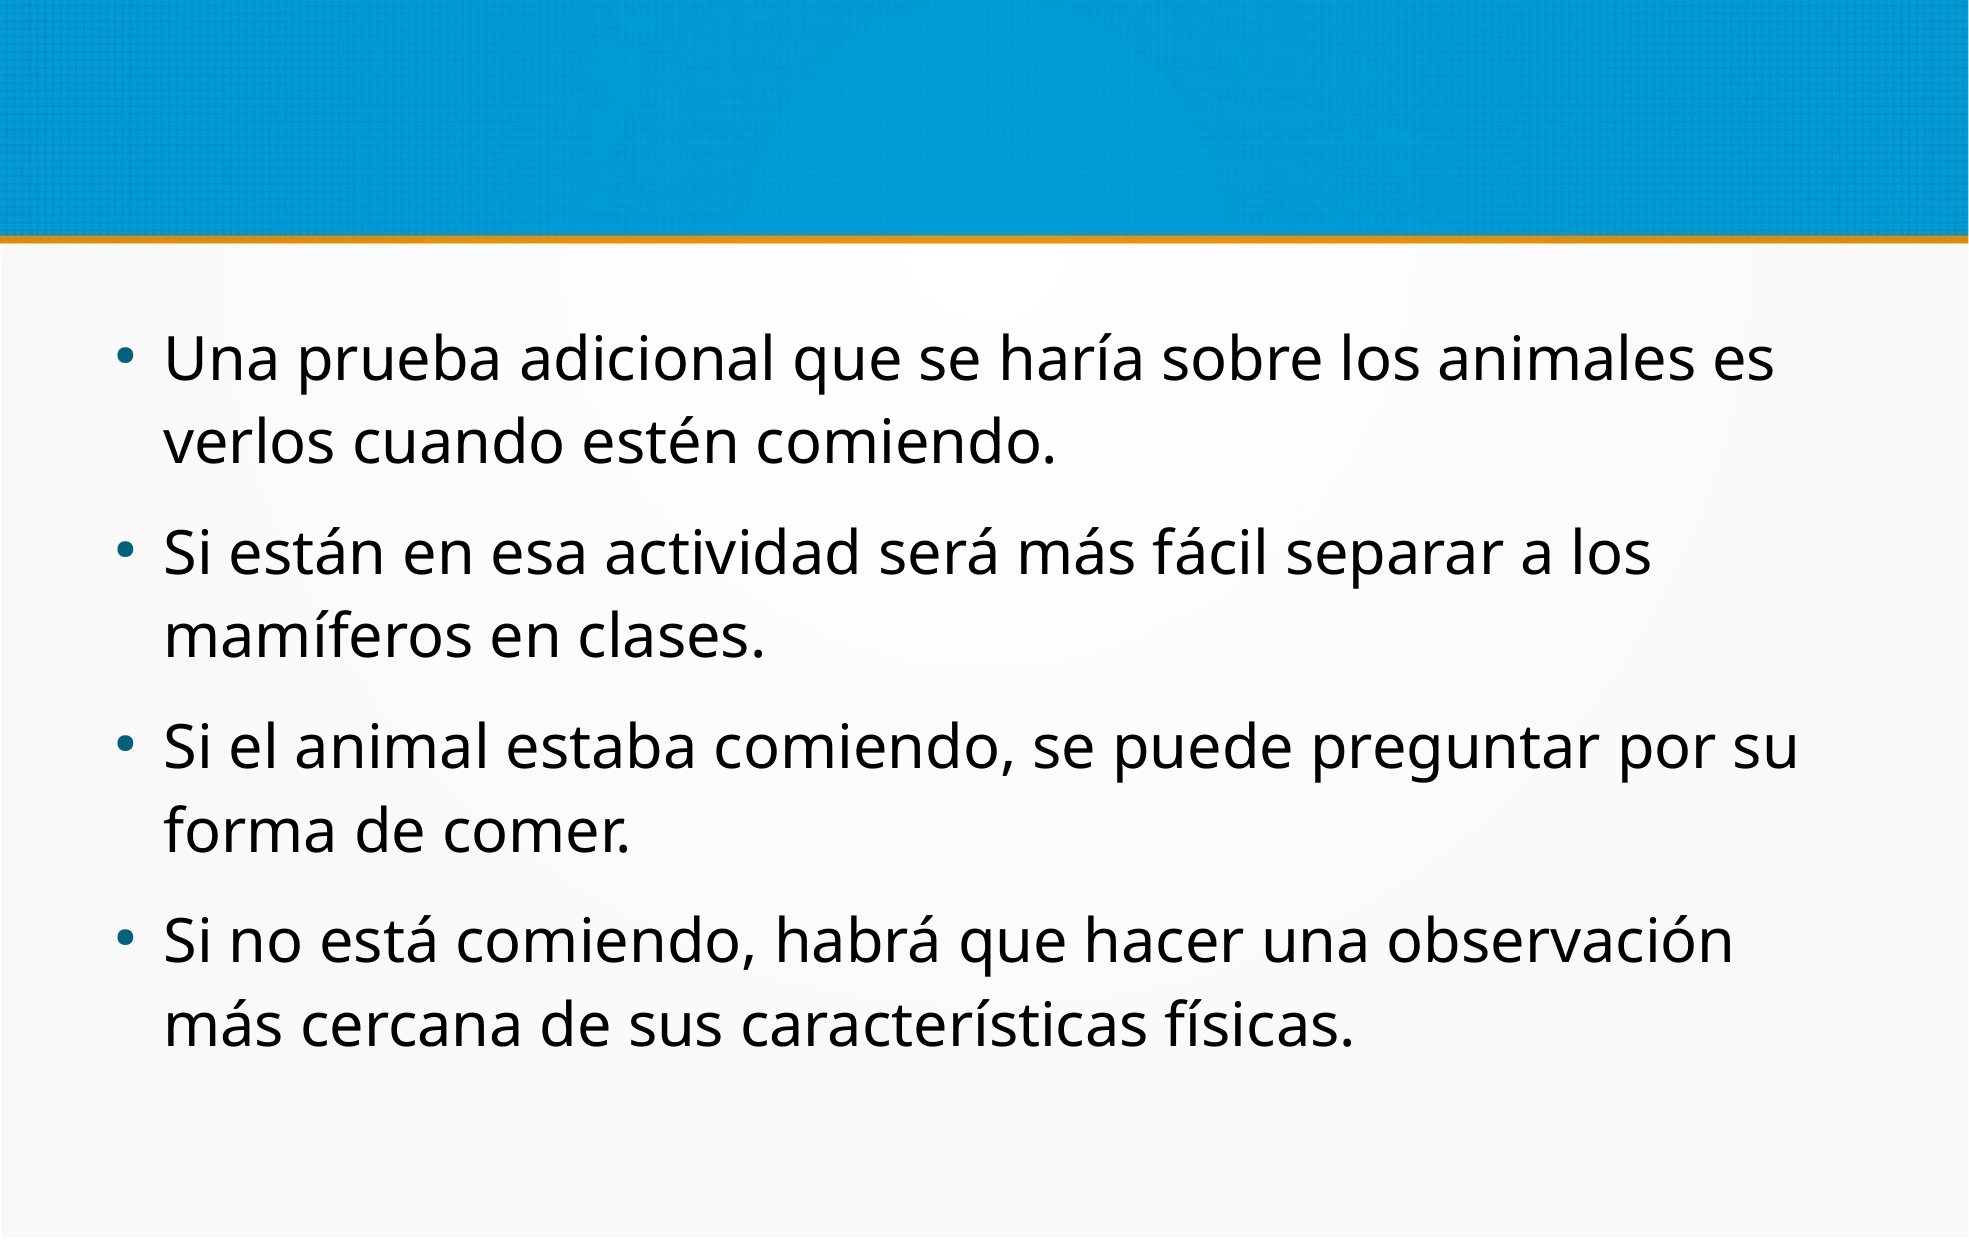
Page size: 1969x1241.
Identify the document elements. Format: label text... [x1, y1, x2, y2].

picture [0, 233, 1969, 1241]
list Una prueba adicional que se haría sobre los animales es verlos cuando estén comiendo. Si están en esa actividad será más fácil separar a los mamíferos en clases. Si el animal estaba comiendo, se puede preguntar por su forma de comer. Si no está comiendo, habrá que hacer una observación más cercana de sus características físicas. [98, 315, 1861, 1081]
